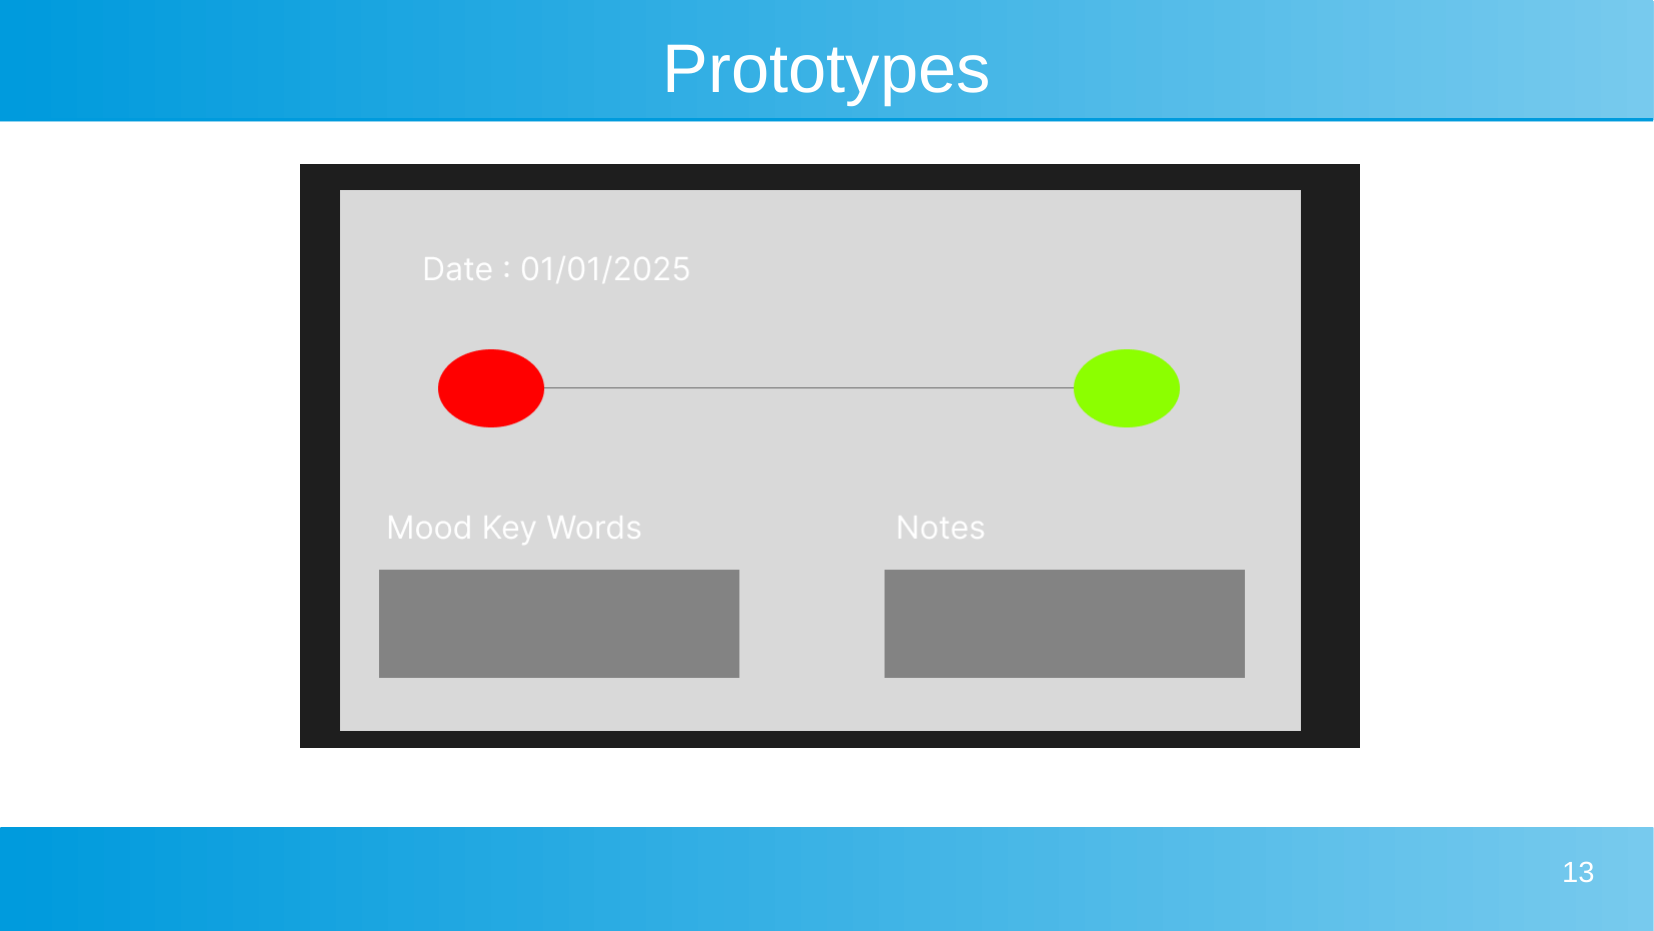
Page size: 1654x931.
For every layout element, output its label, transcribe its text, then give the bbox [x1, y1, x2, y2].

list [59, 177, 1595, 768]
picture [300, 164, 1360, 748]
title Prototypes [59, 29, 1595, 108]
